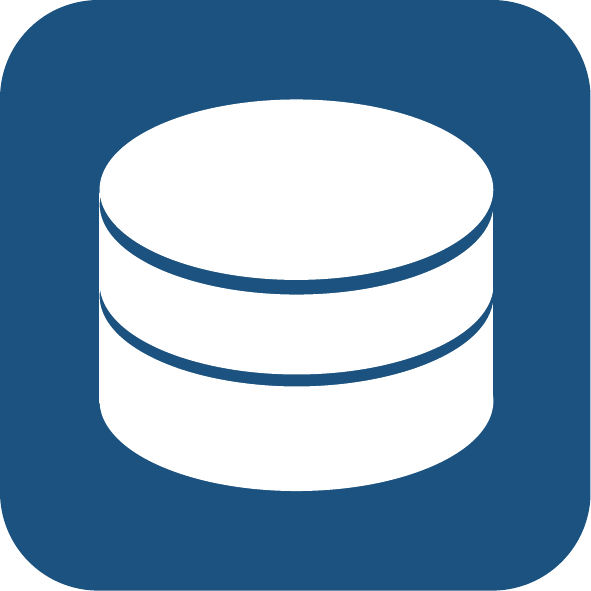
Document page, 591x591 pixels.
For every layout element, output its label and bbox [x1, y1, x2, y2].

text_box [0, 0, 591, 591]
